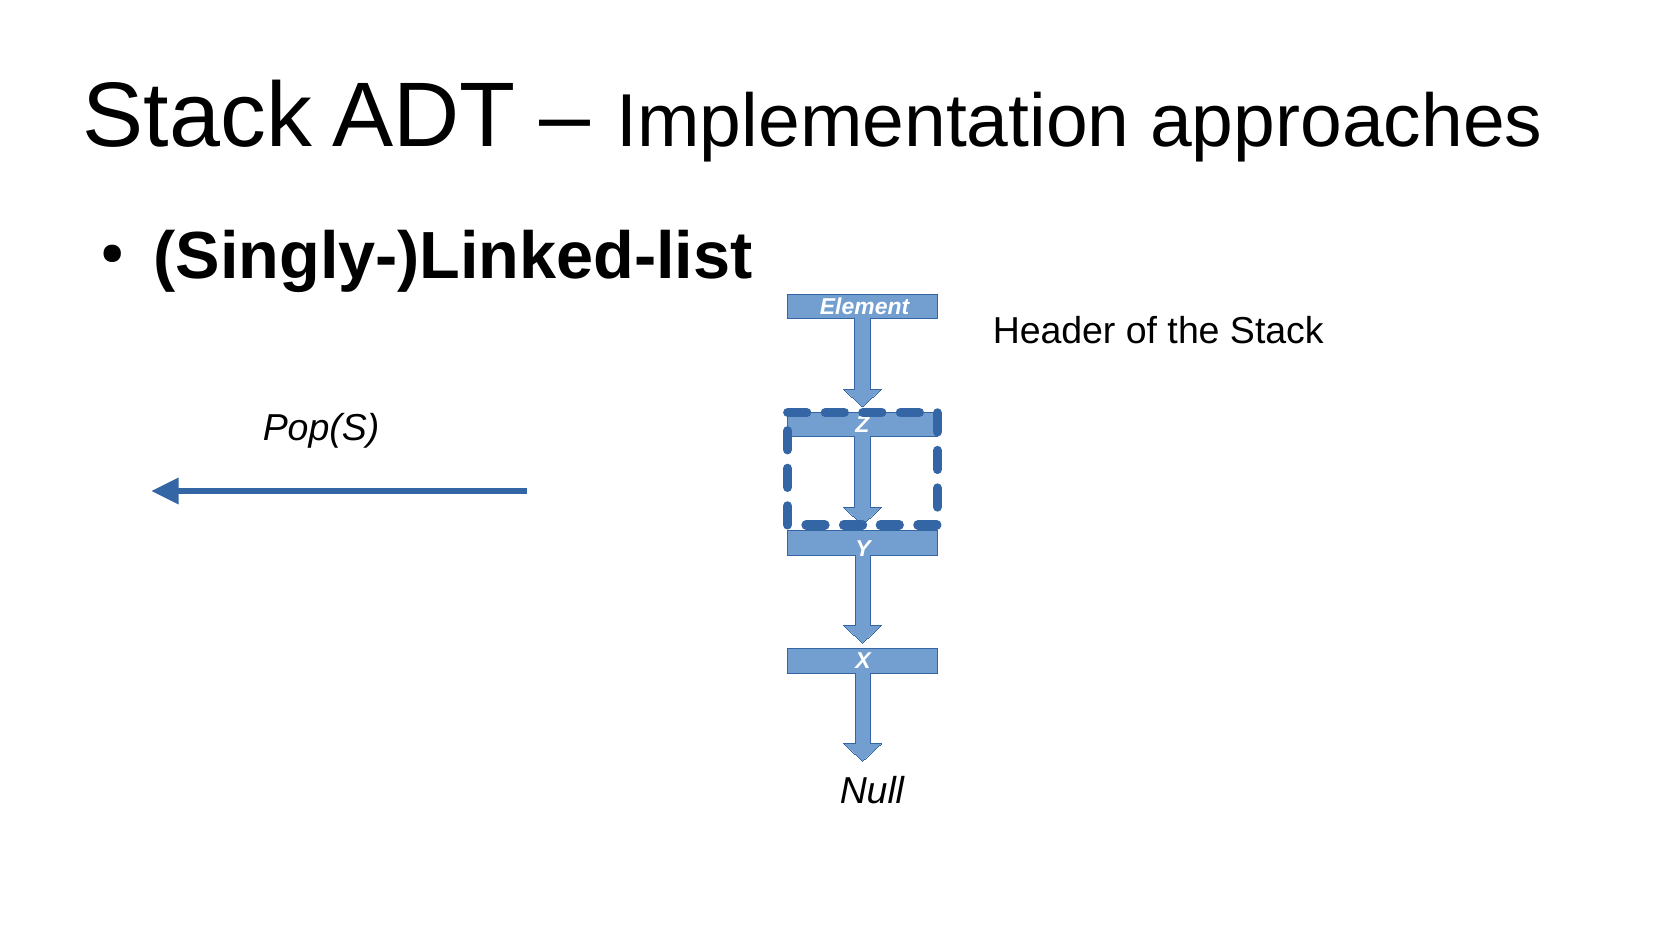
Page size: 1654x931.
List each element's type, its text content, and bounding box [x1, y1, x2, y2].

text_box Header of the Stack [978, 301, 1340, 359]
text_box [843, 445, 882, 521]
title Stack ADT – Implementation approaches [82, 37, 1571, 193]
text_box [787, 412, 840, 437]
text_box [843, 327, 882, 404]
text_box [787, 530, 840, 556]
list (Singly-)Linked-list [82, 217, 1571, 758]
text_box X [840, 640, 991, 682]
text_box Z [840, 404, 991, 445]
text_box Null [825, 761, 920, 819]
text_box [787, 294, 805, 319]
text_box Pop(S) [248, 398, 395, 456]
text_box [787, 648, 840, 674]
text_box [843, 569, 882, 640]
text_box Y [840, 528, 991, 569]
text_box [843, 682, 882, 762]
text_box Element [805, 286, 956, 327]
